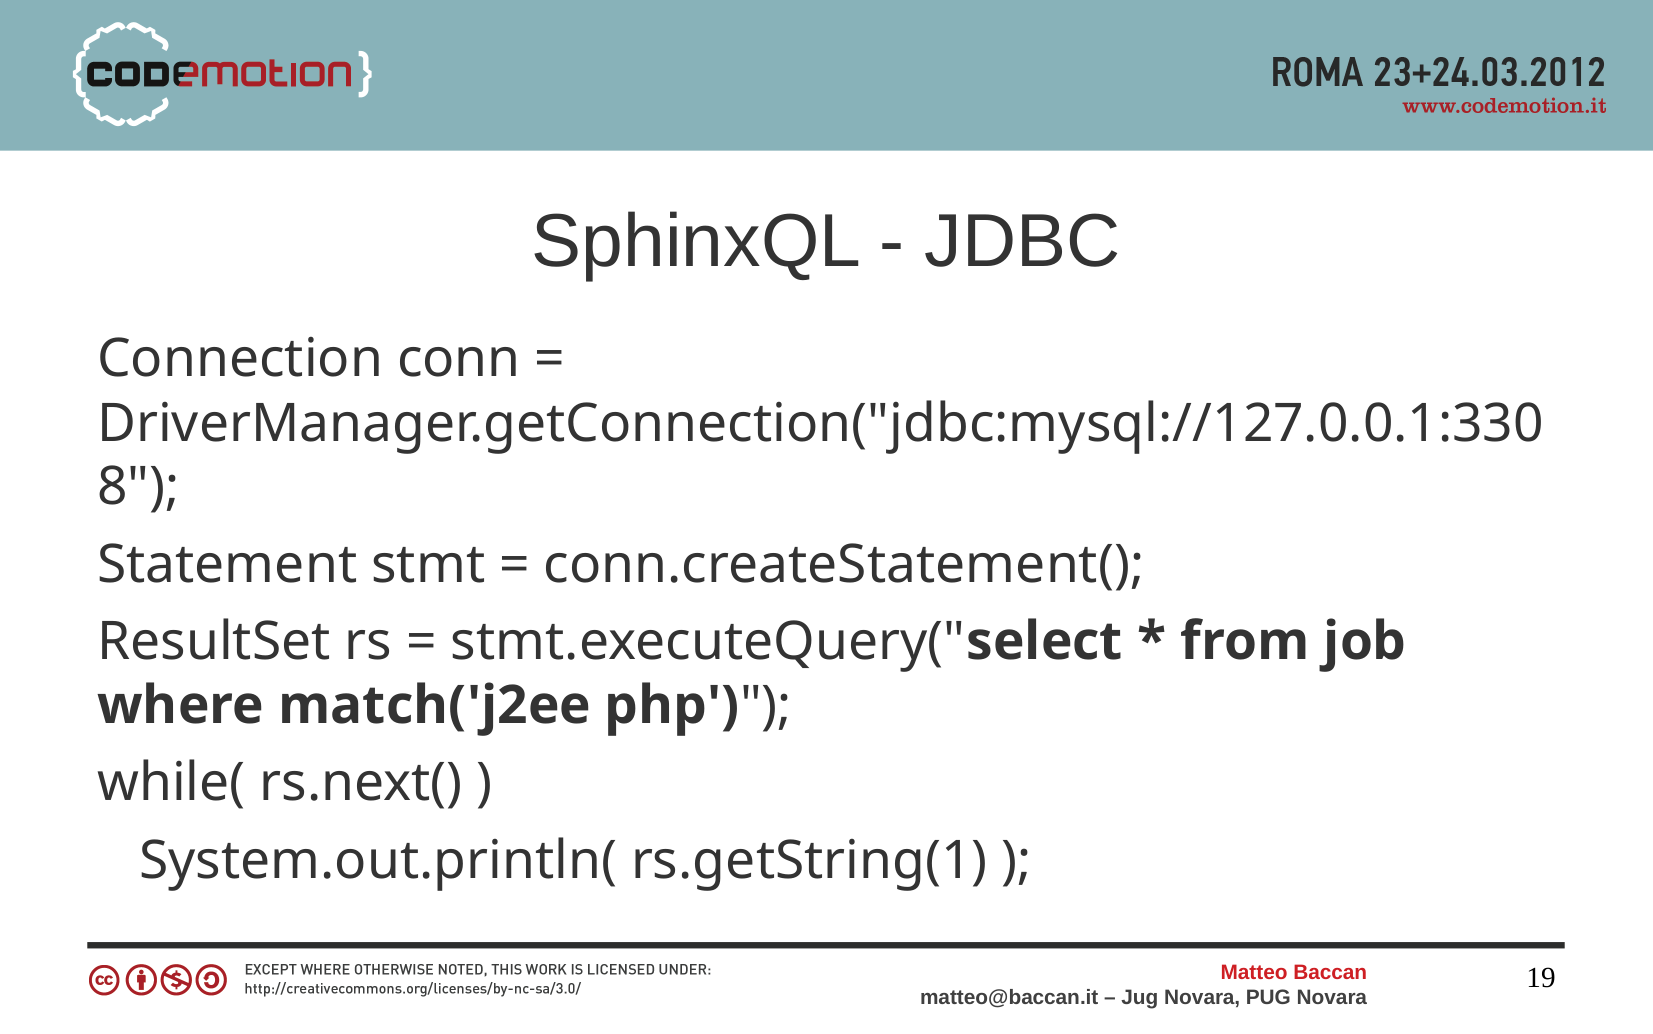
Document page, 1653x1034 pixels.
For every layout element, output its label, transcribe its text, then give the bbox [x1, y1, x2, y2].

list Connection conn = DriverManager.getConnection("jdbc:mysql://127.0.0.1:3308"); Statement stmt = conn.createStatement(); ResultSet rs = stmt.executeQuery("select * from job where match('j2ee php')"); while( rs.next() ) System.out.println( rs.getString(1) ); [82, 315, 1571, 902]
picture [0, 0, 1653, 1034]
title SphinxQL - JDBC [82, 173, 1571, 299]
